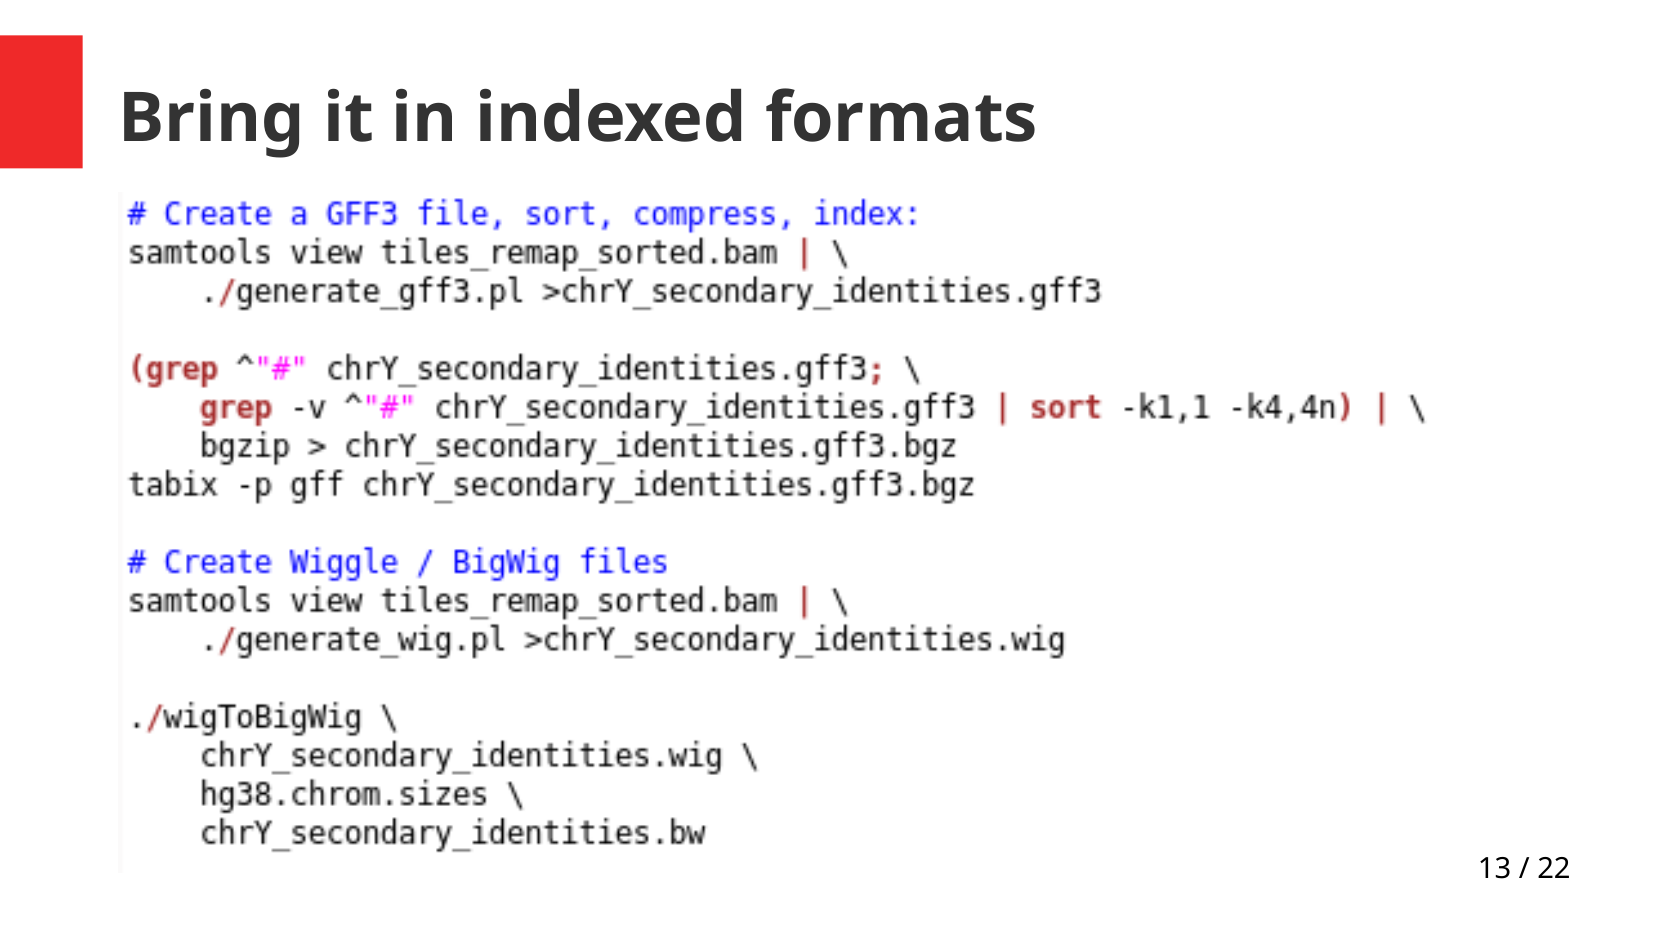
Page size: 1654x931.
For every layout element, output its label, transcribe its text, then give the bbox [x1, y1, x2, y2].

title Bring it in indexed formats [118, 37, 1571, 193]
picture [118, 192, 1471, 873]
